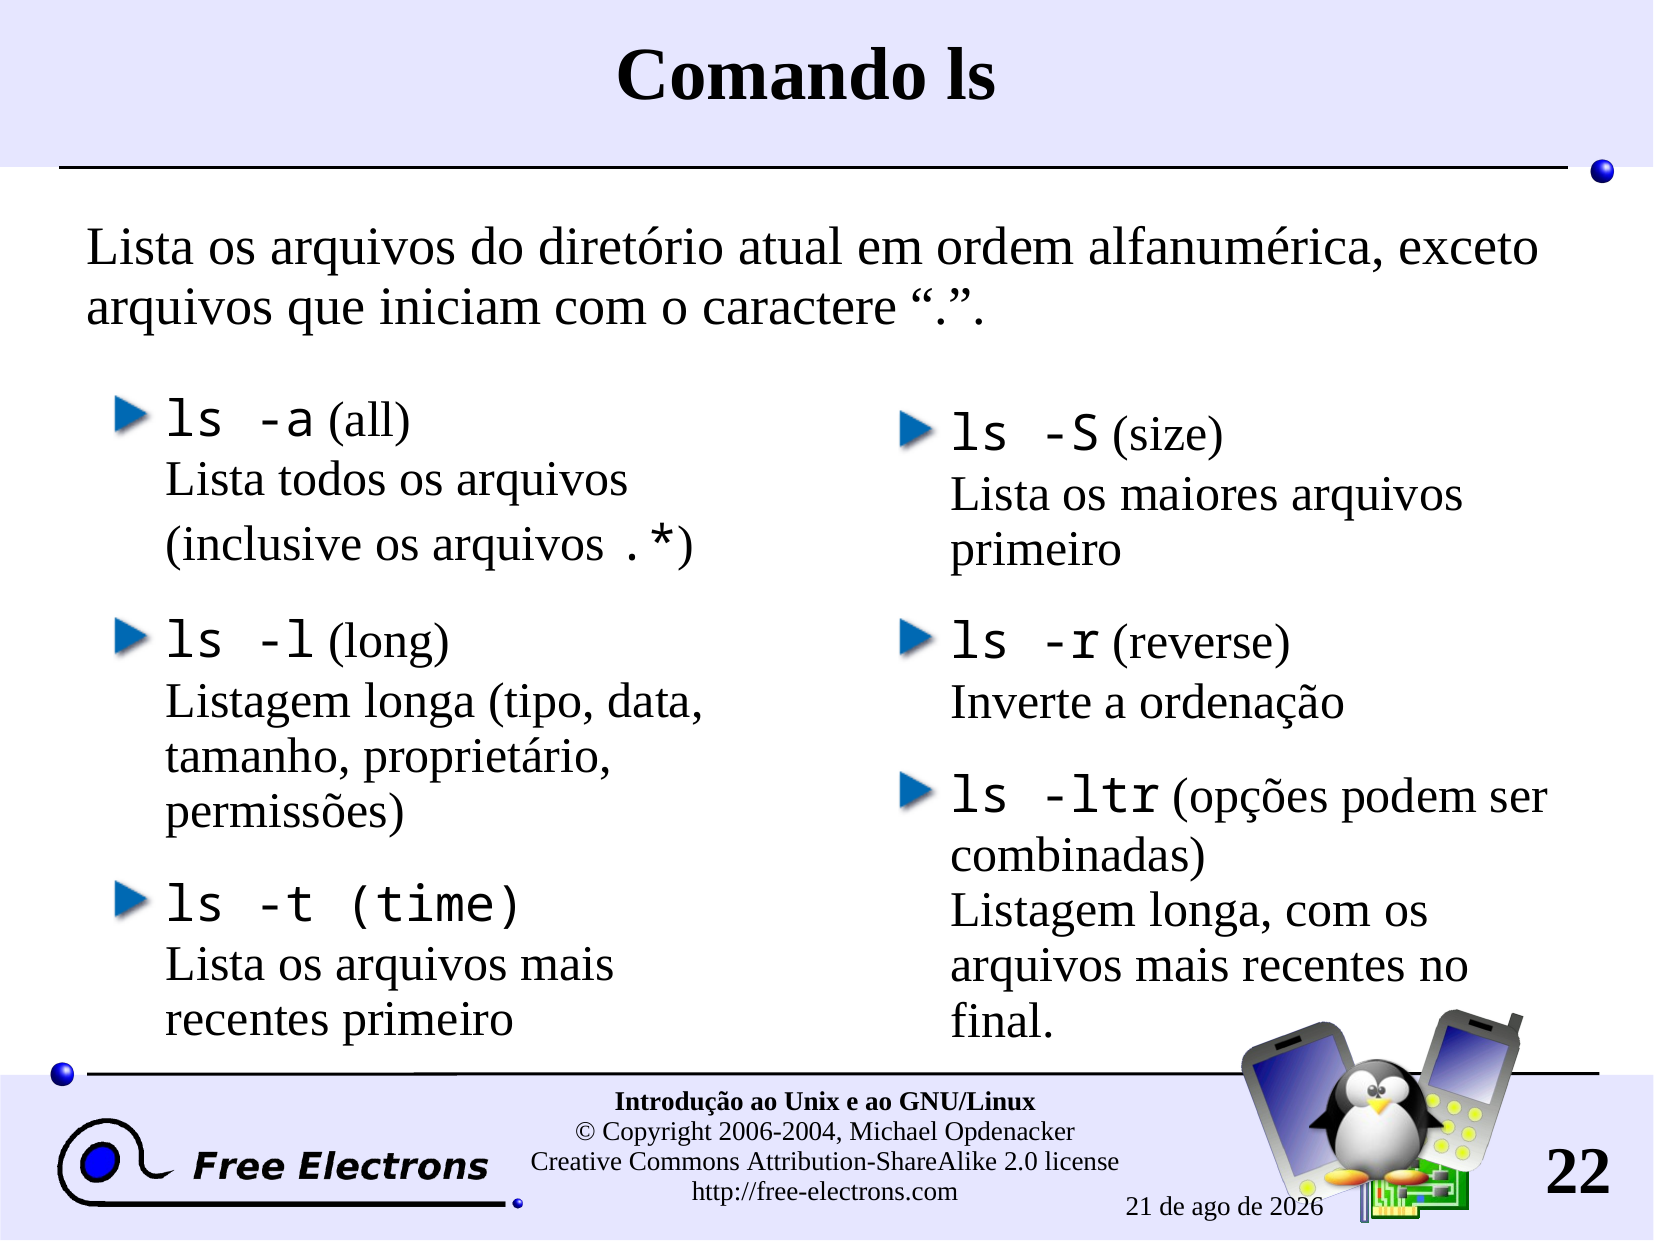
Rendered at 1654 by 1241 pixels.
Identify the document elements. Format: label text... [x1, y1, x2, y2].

picture [50, 1107, 527, 1216]
picture [1230, 1064, 1522, 1241]
picture [1286, 1198, 1293, 1214]
title Comando ls [60, 25, 1551, 124]
list ls -S (size) Lista os maiores arquivos primeiro ls -r (reverse) Inverte a ordenação ls -ltr (opções podem ser combinadas) Listagem longa, com os arquivos mais recentes no final. [879, 397, 1569, 1064]
list ls -a (all) Lista todos os arquivos (inclusive os arquivos .*) ls -l (long) Listagem longa (tipo, data, tamanho, proprietário, permissões) ls -t (time) Lista os arquivos mais recentes primeiro [94, 382, 784, 1047]
text_box Lista os arquivos do diretório atual em ordem alfanumérica, exceto arquivos que iniciam com o caractere “.”. [64, 215, 1571, 347]
